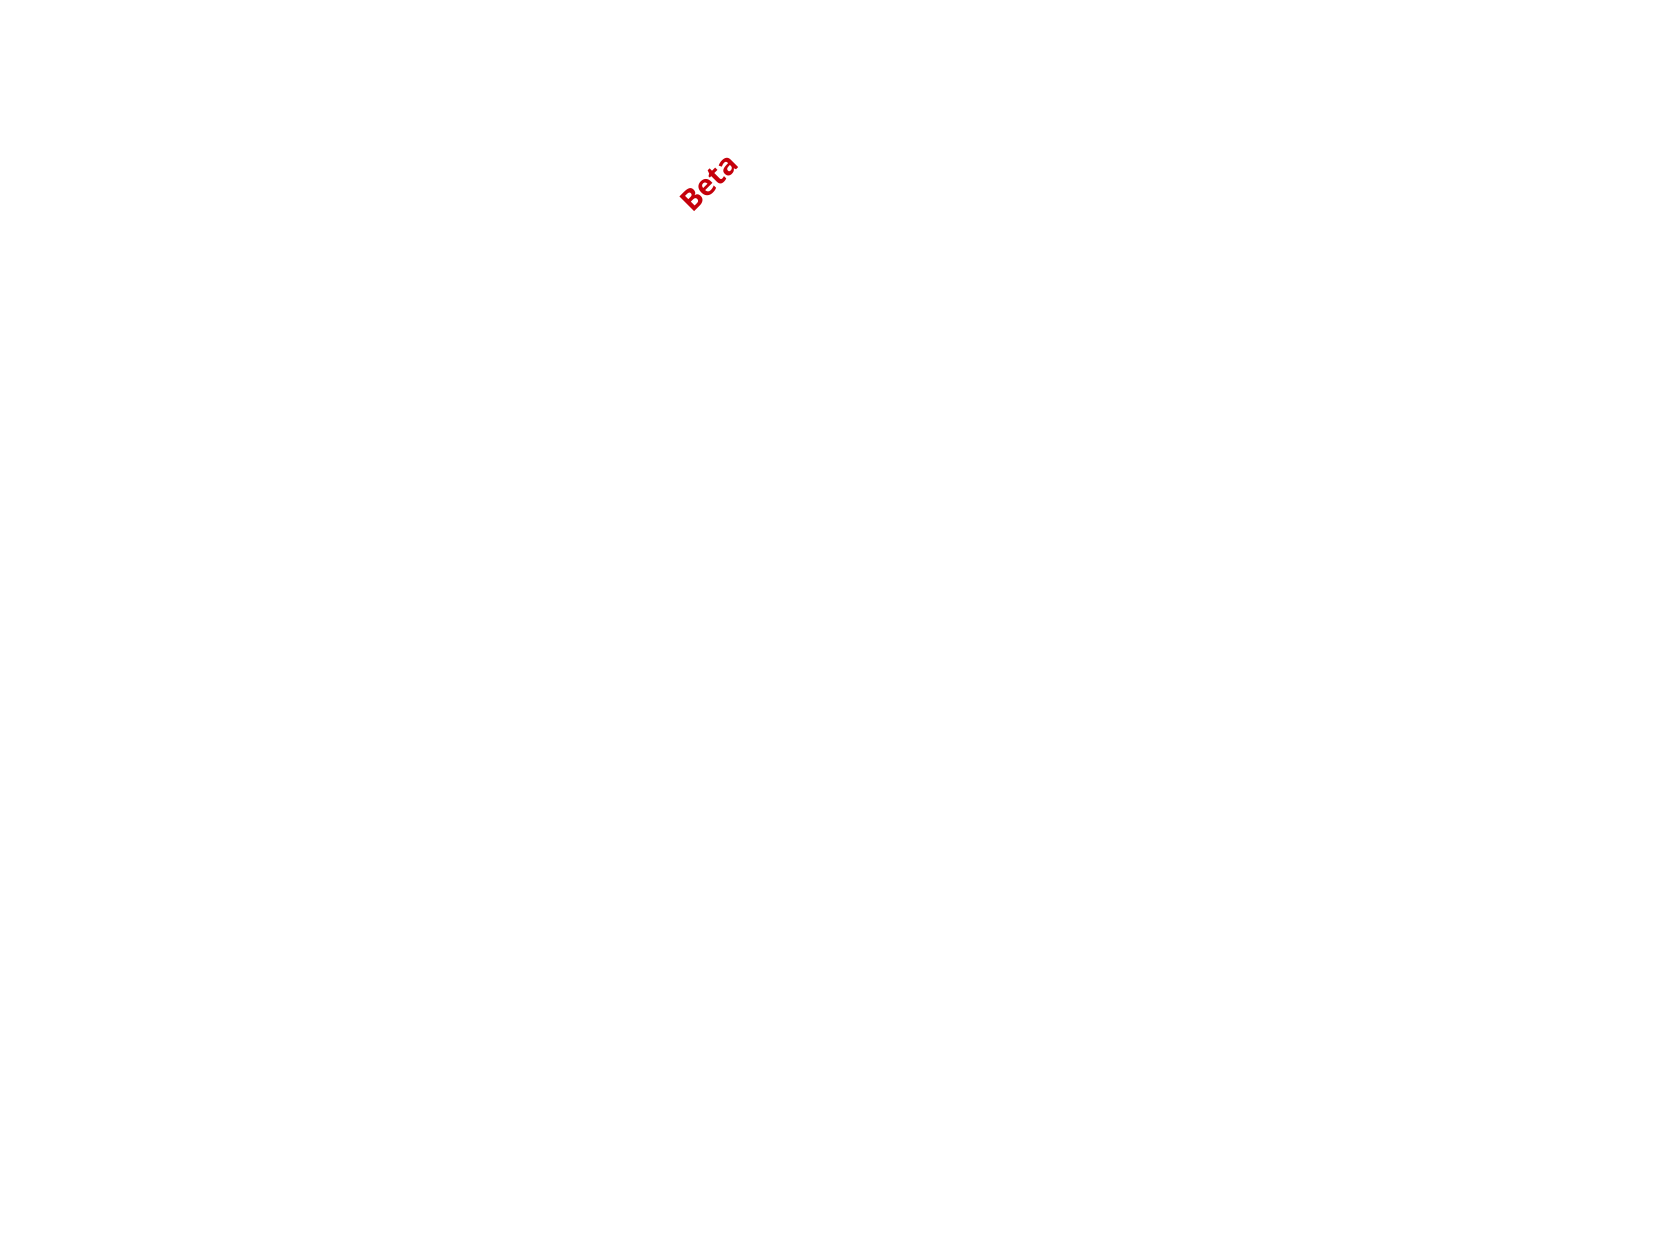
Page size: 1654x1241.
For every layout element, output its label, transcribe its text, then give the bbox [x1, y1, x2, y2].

text_box Beta [654, 29, 857, 232]
picture [620, 88, 799, 267]
